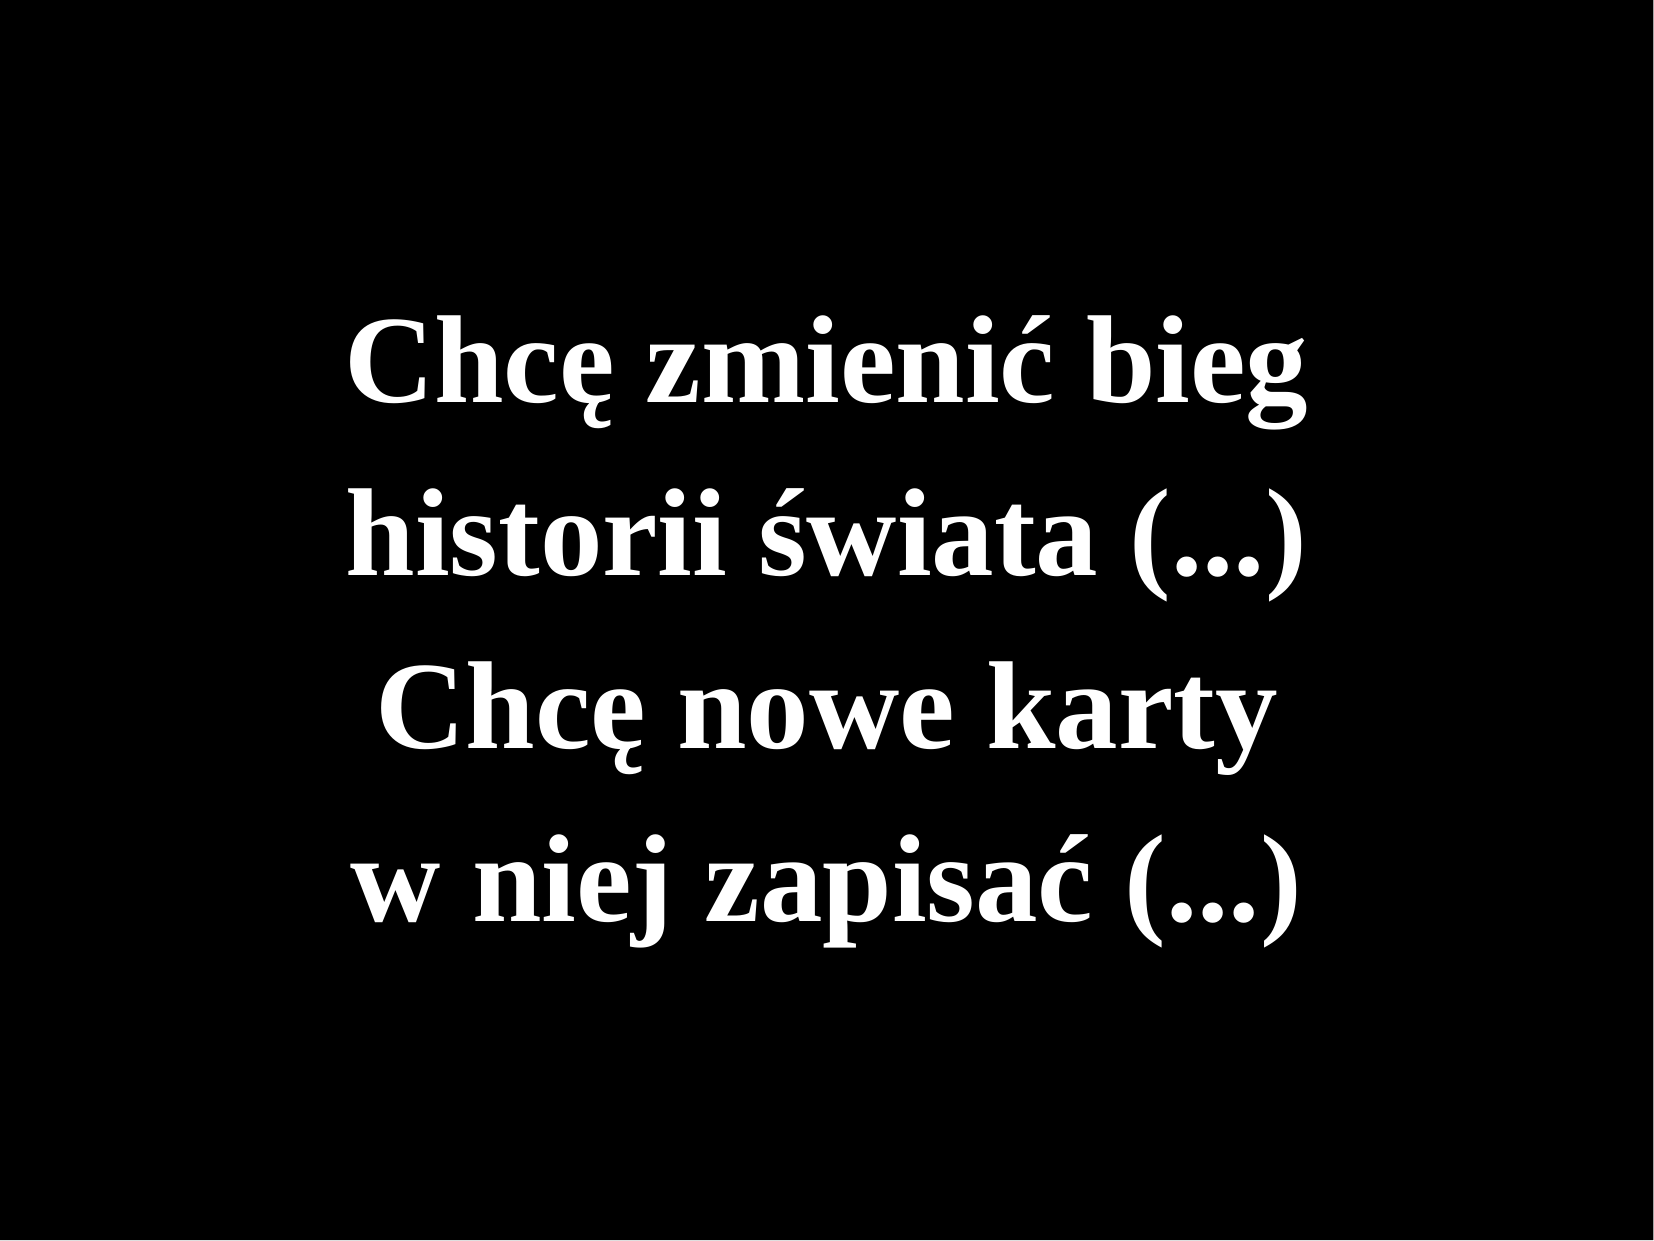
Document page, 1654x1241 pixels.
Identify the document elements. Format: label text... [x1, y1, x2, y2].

title Chcę zmienić bieg ppp historii świata (...) ppp Chcę nowe karty ppp w niej zapisać (...) [0, 0, 1654, 1241]
